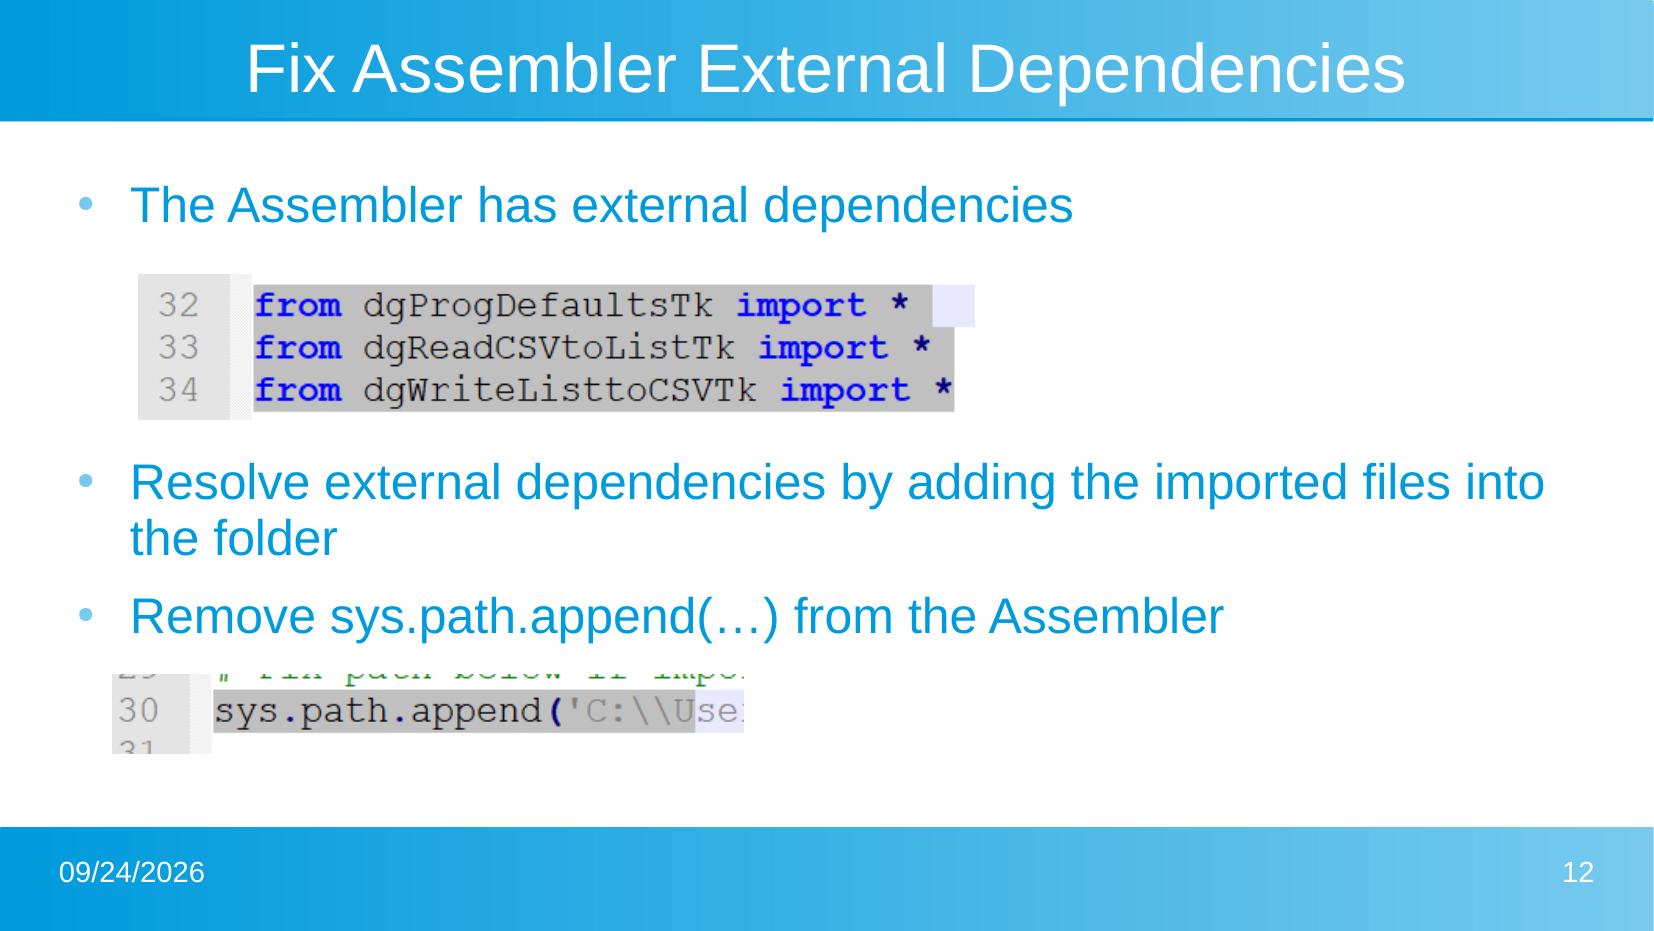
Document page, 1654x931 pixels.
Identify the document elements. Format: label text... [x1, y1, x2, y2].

list The Assembler has external dependencies Resolve external dependencies by adding the imported files into the folder Remove sys.path.append(…) from the Assembler [59, 177, 1595, 676]
picture [112, 674, 744, 754]
picture [138, 274, 975, 420]
title Fix Assembler External Dependencies [59, 29, 1595, 108]
